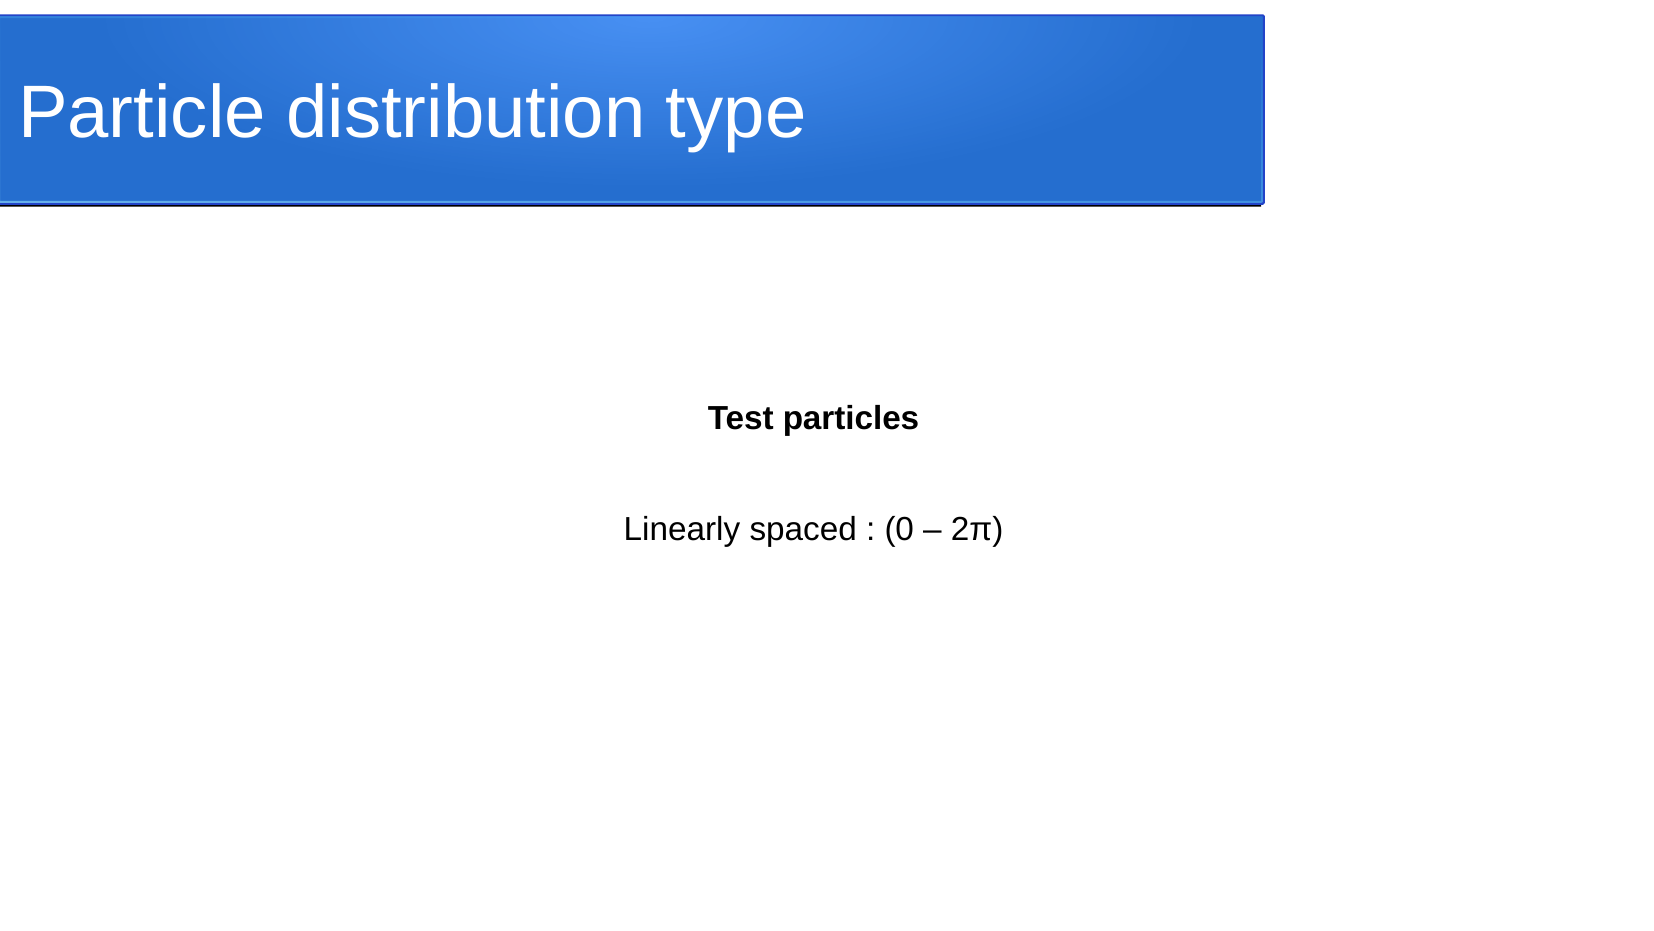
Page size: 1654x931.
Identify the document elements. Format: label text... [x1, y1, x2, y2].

title Particle distribution type [18, 35, 1171, 189]
subtitle Test particles Linearly spaced : (0 – 2π) [67, 343, 1561, 827]
